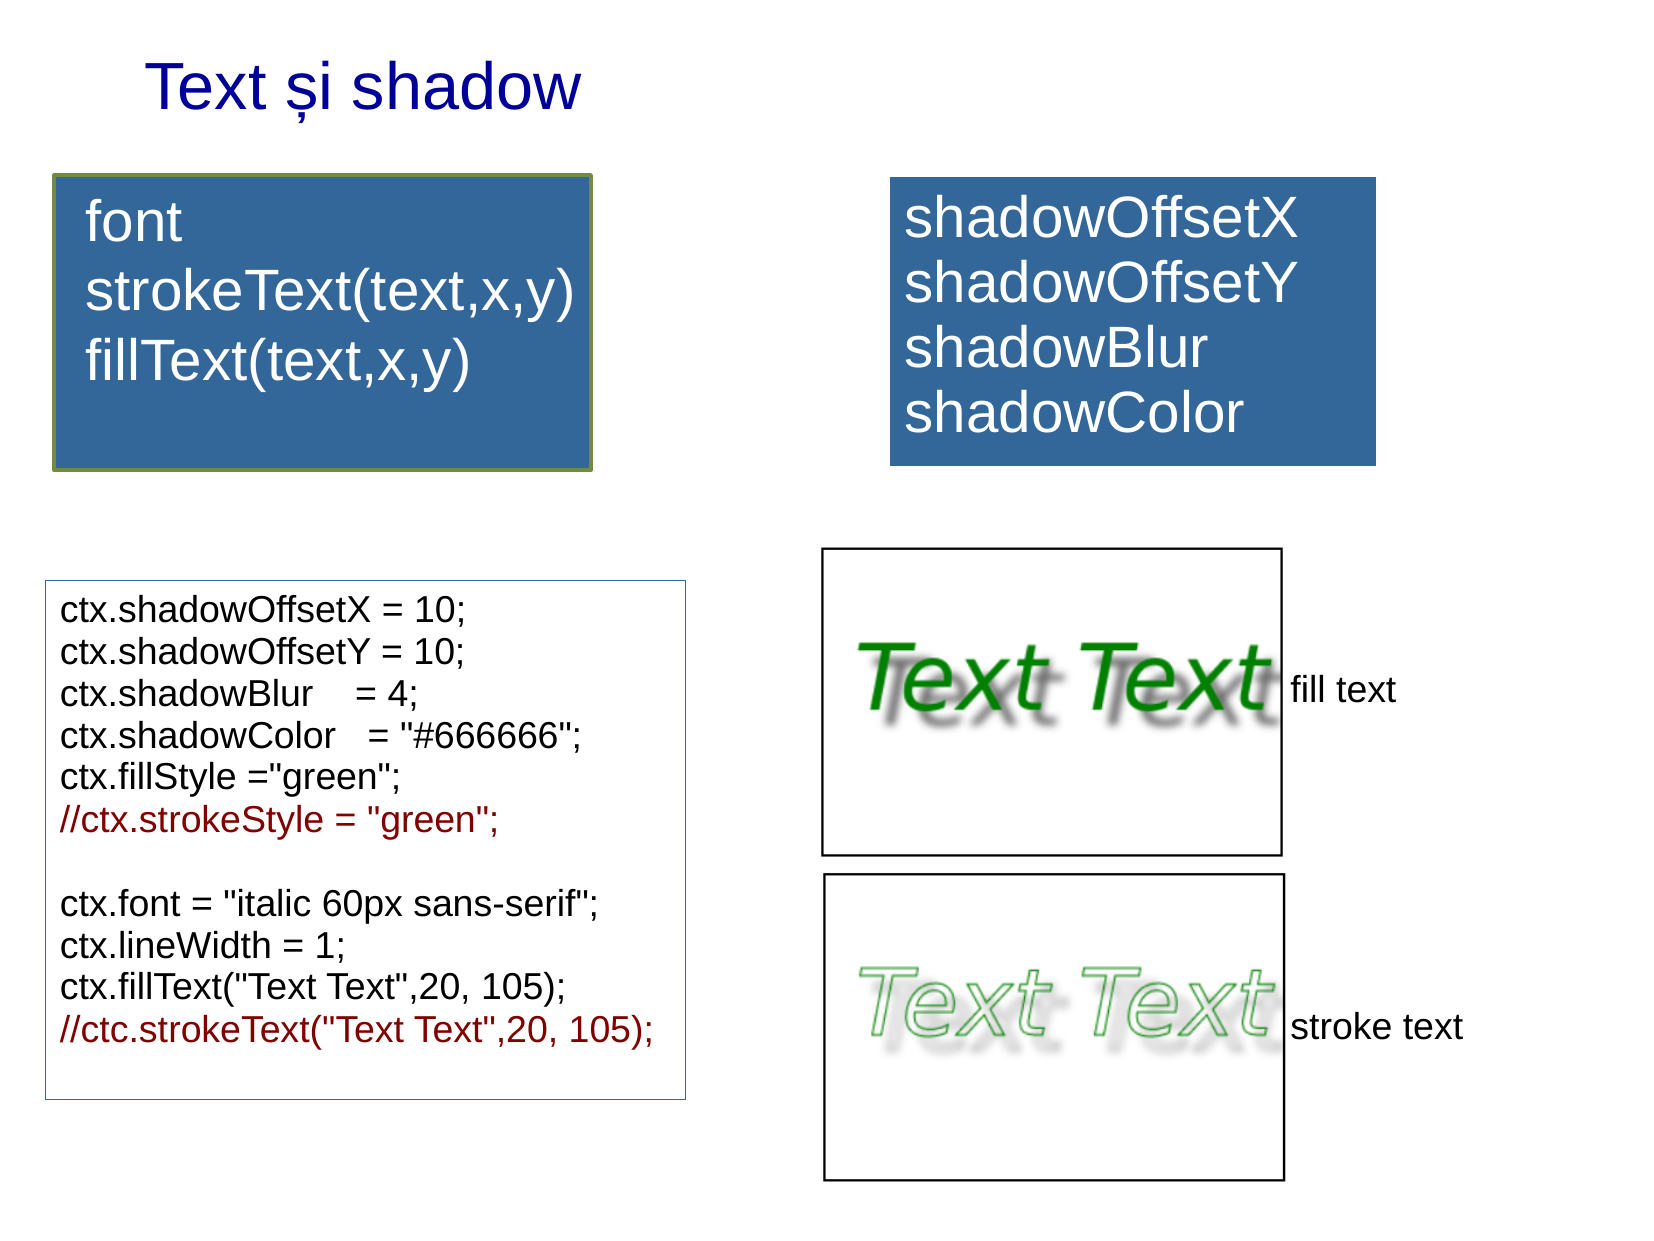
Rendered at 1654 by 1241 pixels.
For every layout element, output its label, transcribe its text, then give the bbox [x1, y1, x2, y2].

text_box font strokeText(text,x,y) fillText(text,x,y) [54, 175, 591, 470]
text_box Text și shadow [129, 41, 617, 131]
picture [812, 522, 1312, 1206]
text_box shadowOffsetX shadowOffsetY shadowBlur shadowColor [890, 177, 1376, 466]
text_box fill text [1275, 661, 1412, 719]
text_box stroke text [1275, 998, 1479, 1055]
text_box ctx.shadowOffsetX = 10; ctx.shadowOffsetY = 10; ctx.shadowBlur = 4; ctx.shadowColor = "#666666"; ctx.fillStyle ="green"; //ctx.strokeStyle = "green"; ctx.font = "italic 60px sans-serif"; ctx.lineWidth = 1; ctx.fillText("Text Text",20, 105); //ctc.strokeText("Text Text",20, 105); [45, 580, 686, 1100]
